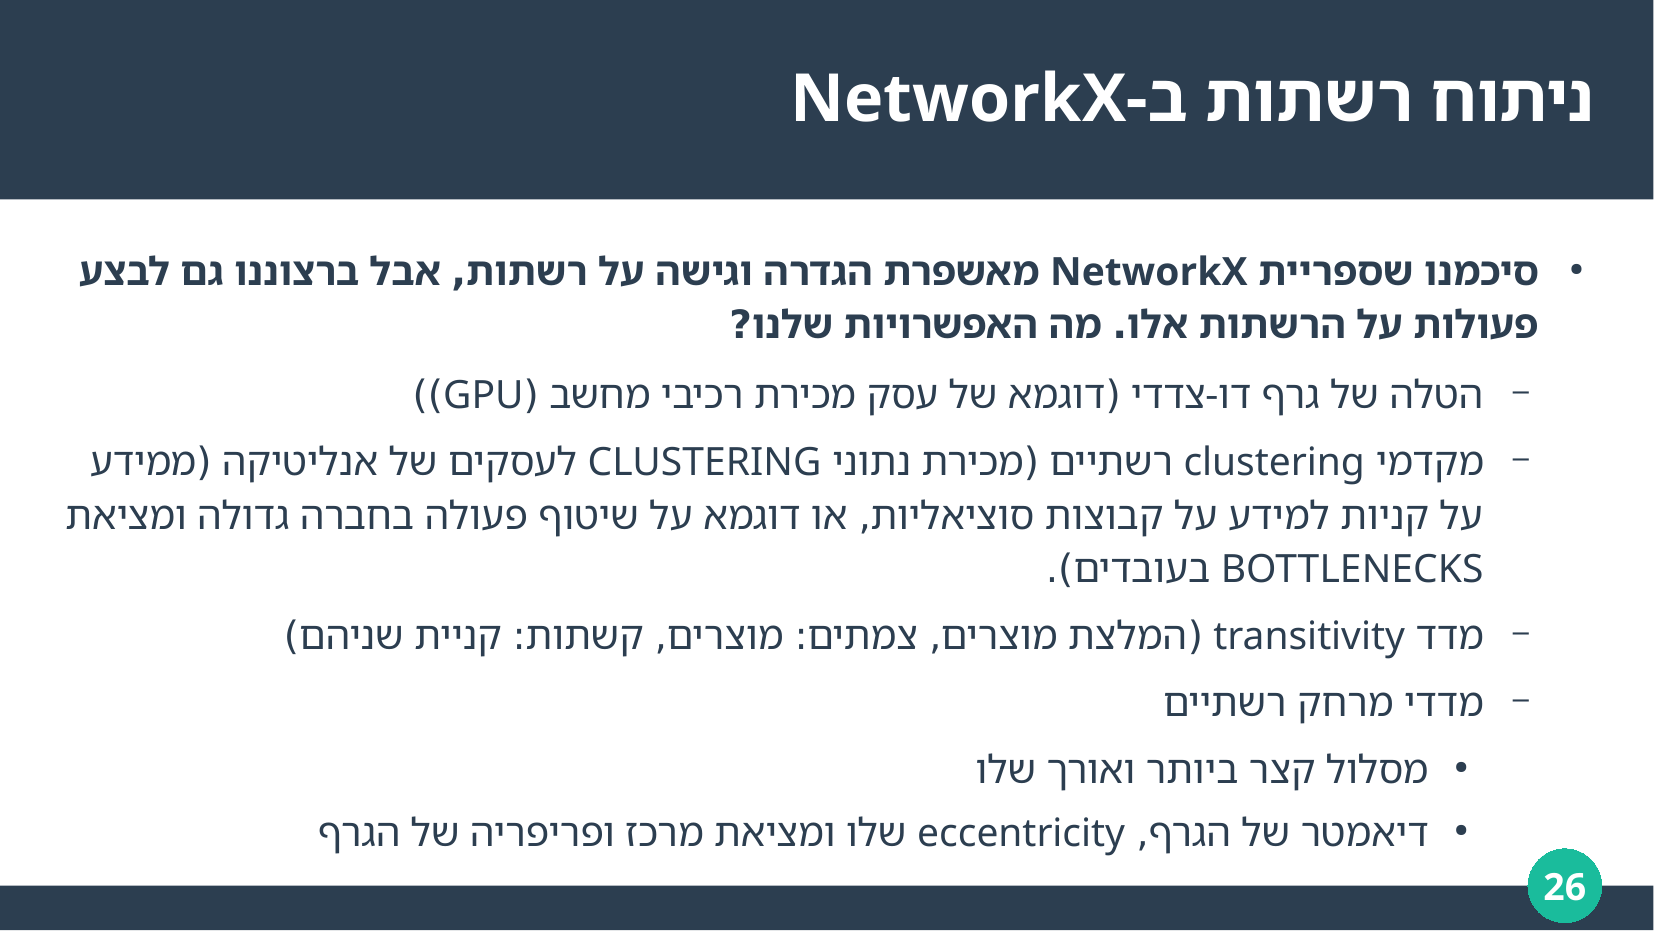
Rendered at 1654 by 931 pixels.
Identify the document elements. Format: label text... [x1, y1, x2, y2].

title ניתוח רשתות ב-NetworkX [58, 36, 1595, 155]
list סיכמנו שספריית NetworkX מאשפרת הגדרה וגישה על רשתות, אבל ברצוננו גם לבצע פעולות על הרשתות אלו. מה האפשרויות שלנו? הטלה של גרף דו-צדדי (דוגמא של עסק מכירת רכיבי מחשב (GPU)) מקדמי clustering רשתיים (מכירת נתוני CLUSTERING לעסקים של אנליטיקה (ממידע על קניות למידע על קבוצות סוציאליות, או דוגמא על שיטוף פעולה בחברה גדולה ומציאת BOTTLENECKS בעובדים). מדד transitivity (המלצת מוצרים, צמתים: מוצרים, קשתות: קניית שניהם) מדדי מרחק רשתיים מסלול קצר ביותר ואורך שלו דיאמטר של הגרף, eccentricity שלו ומציאת מרכז ופריפריה של הגרף [58, 243, 1595, 864]
